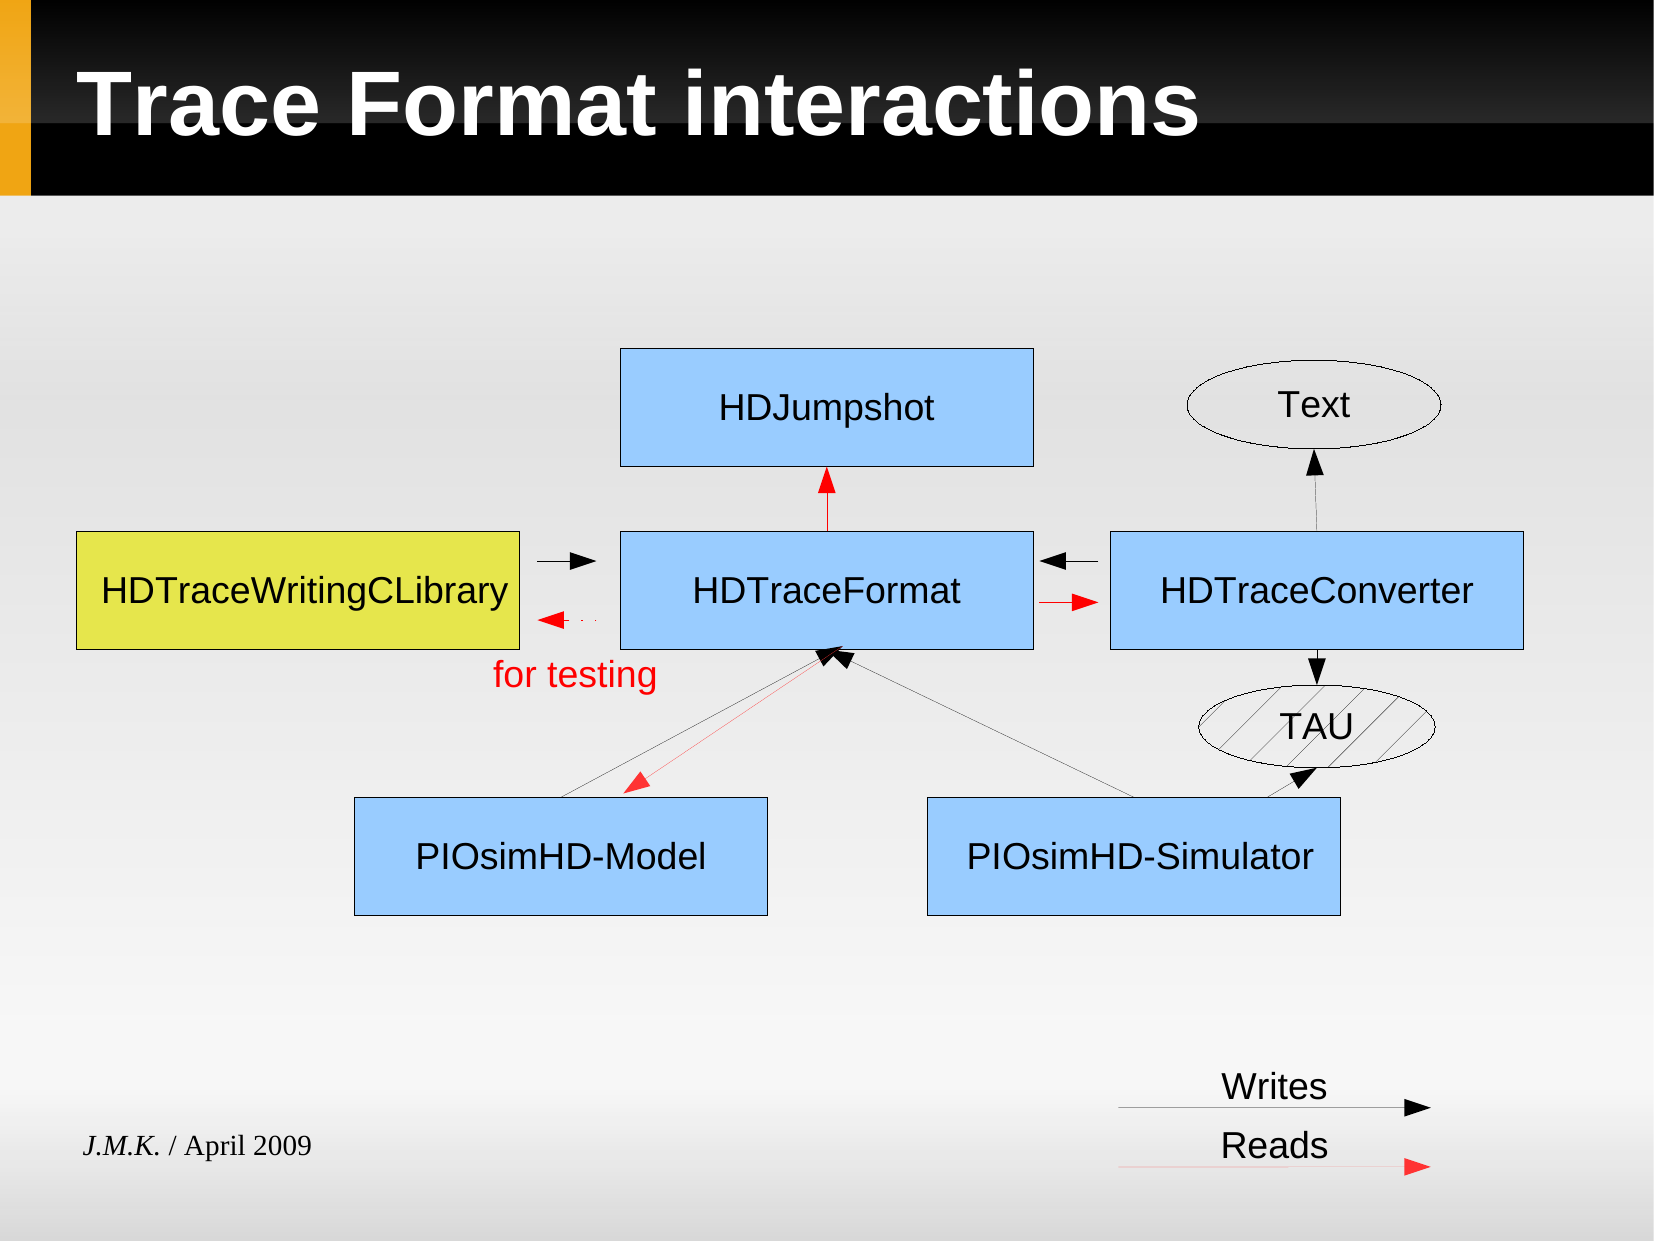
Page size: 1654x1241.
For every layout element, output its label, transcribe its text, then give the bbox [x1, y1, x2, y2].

text_box PIOsimHD-Model [354, 797, 768, 916]
title Trace Format interactions [76, 0, 1565, 208]
text_box HDTraceWritingCLibrary [76, 531, 520, 650]
text_box HDTraceConverter [1110, 531, 1524, 650]
text_box Text [1187, 360, 1442, 449]
text_box HDTraceFormat [620, 531, 1034, 650]
text_box TAU [1198, 685, 1436, 768]
picture [0, 0, 1654, 1241]
text_box for testing [478, 645, 673, 703]
text_box PIOsimHD-Simulator [927, 797, 1341, 916]
text_box HDJumpshot [620, 348, 1034, 467]
